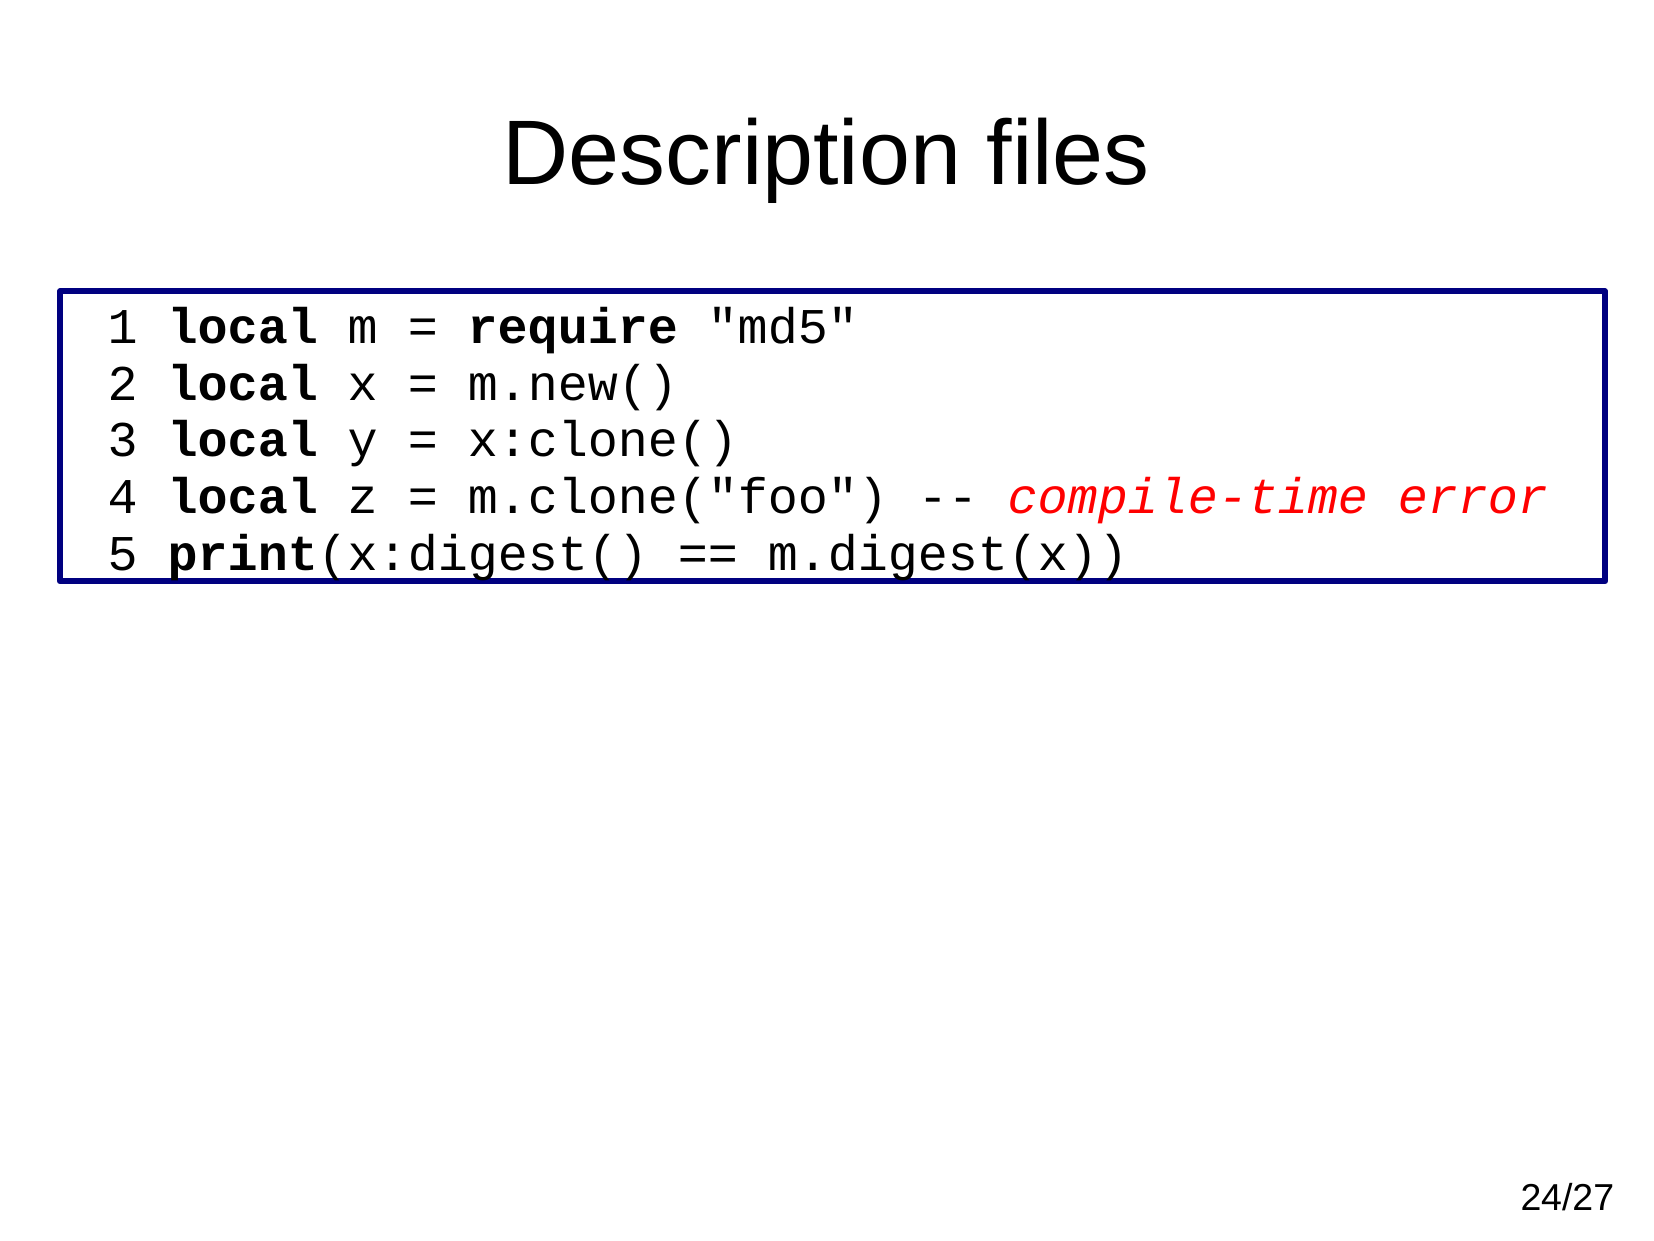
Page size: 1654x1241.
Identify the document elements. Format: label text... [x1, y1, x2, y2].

text_box 1 local m = require "md5" 2 local x = m.new() 3 local y = x:clone() 4 local z = m.clone("foo") -- compile-time error 5 print(x:digest() == m.digest(x)) [60, 291, 1606, 582]
title Description files [82, 49, 1571, 257]
text_box 24/27 [1495, 1168, 1630, 1239]
